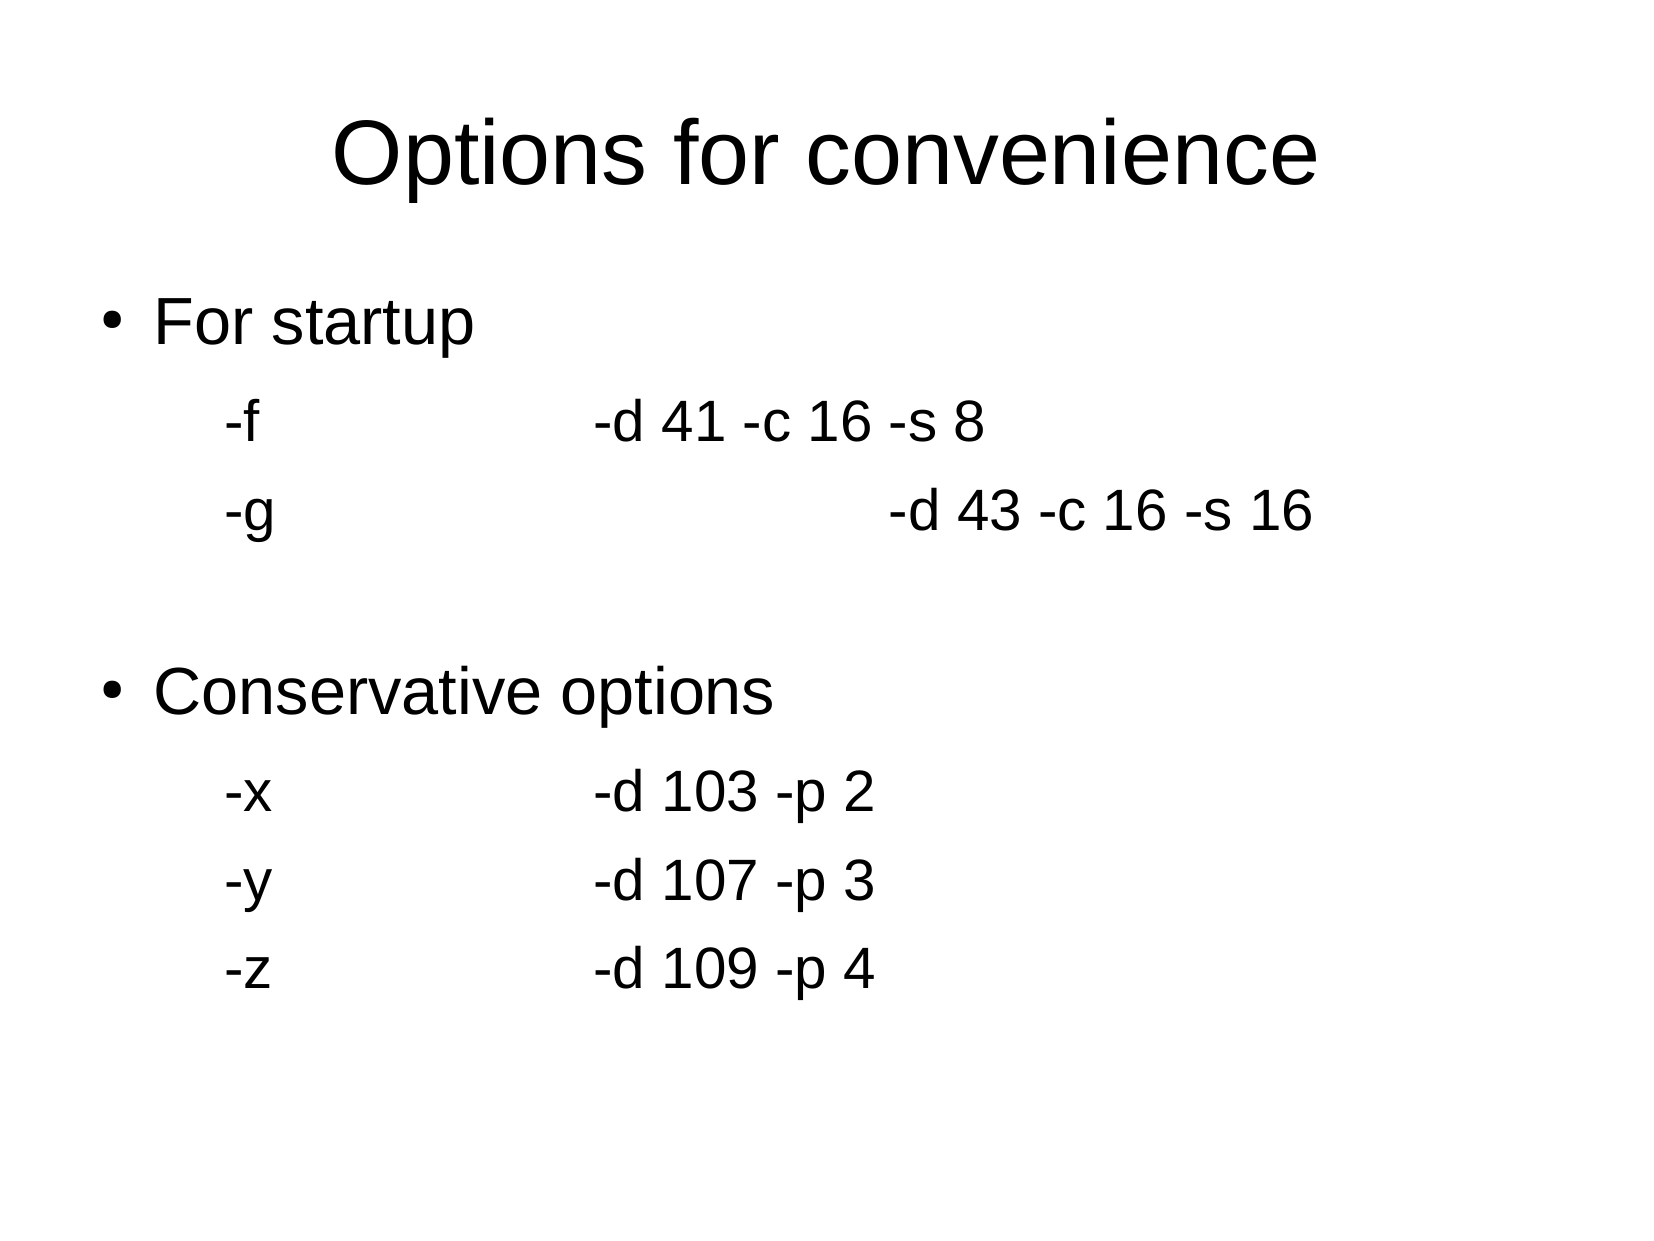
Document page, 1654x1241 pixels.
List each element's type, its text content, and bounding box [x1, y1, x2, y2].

list For startup -f -d 41 -c 16 -s 8 -g -d 43 -c 16 -s 16 Conservative options -x -d 103 -p 2 -y -d 107 -p 3 -z -d 109 -p 4 [82, 284, 1571, 1004]
title Options for convenience [82, 49, 1571, 257]
